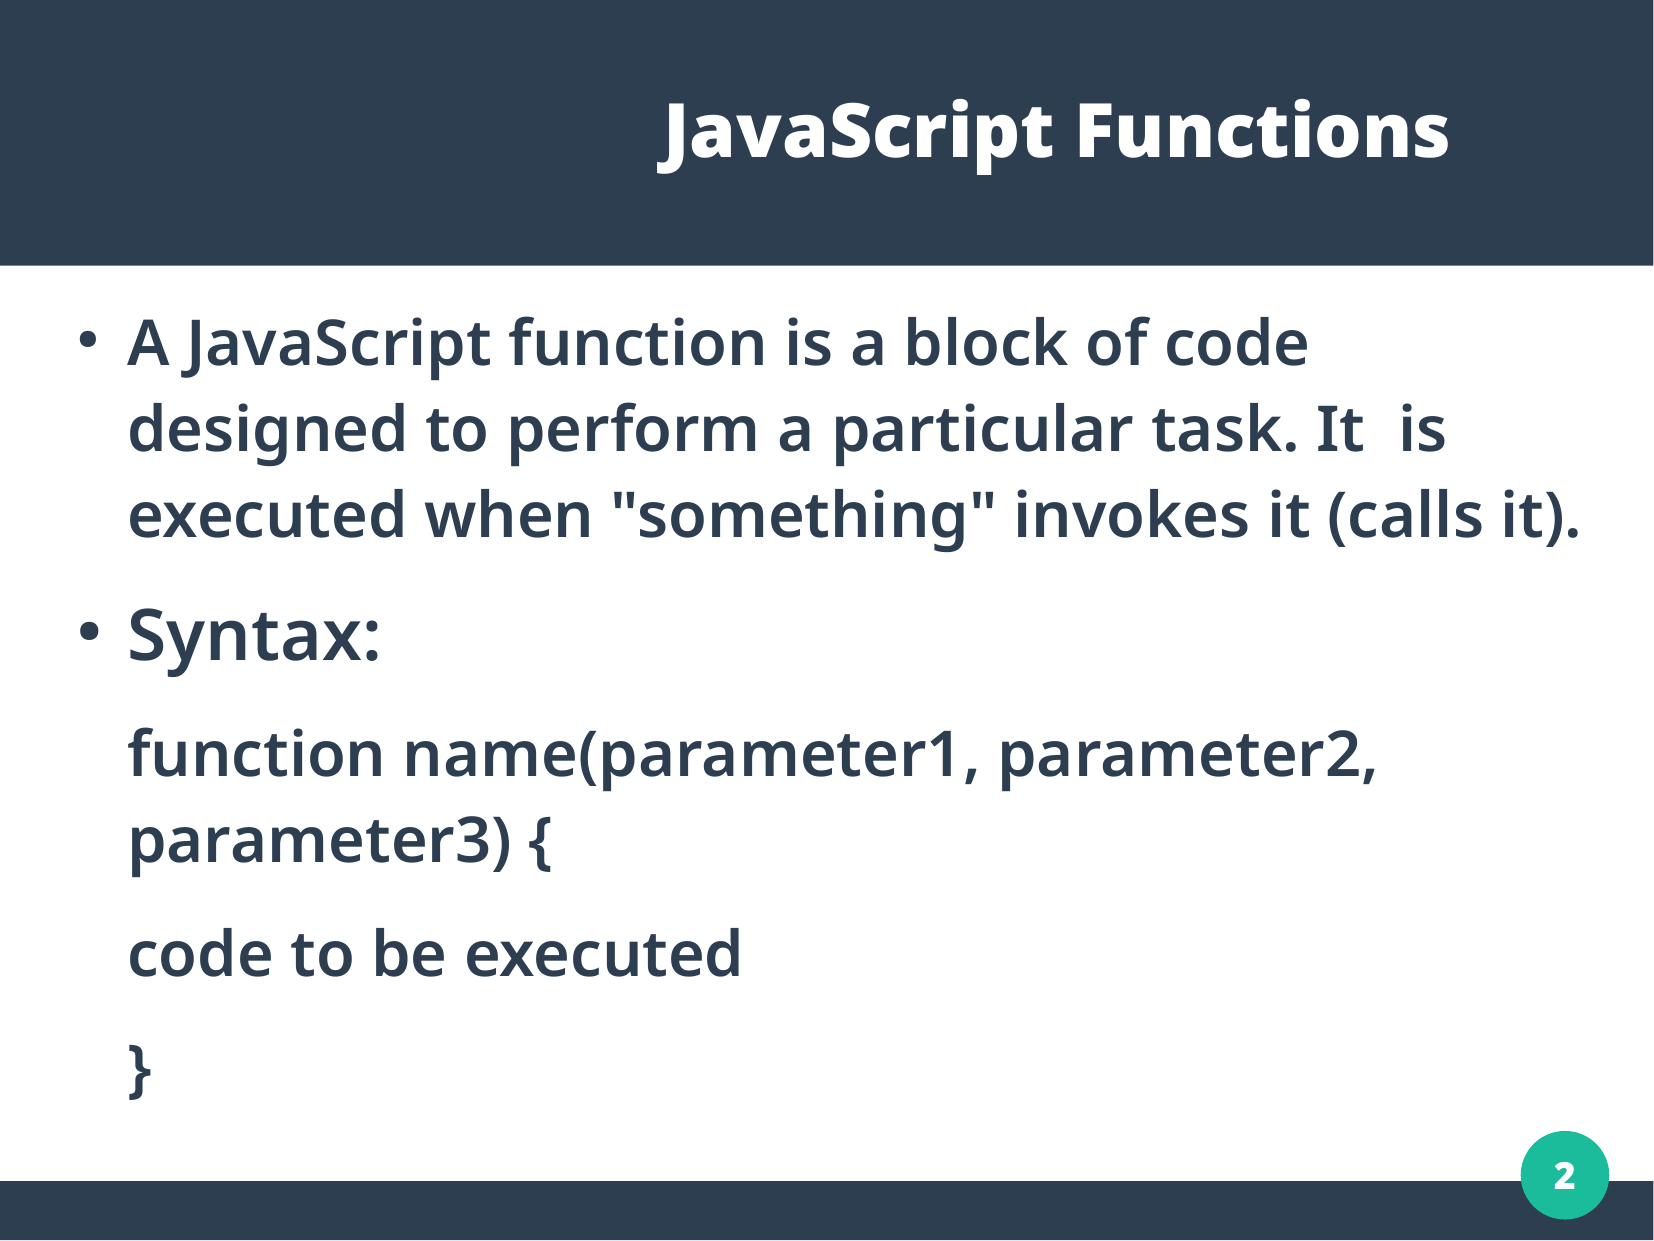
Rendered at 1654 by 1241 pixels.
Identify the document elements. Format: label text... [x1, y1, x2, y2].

title JavaScript Functions [59, 49, 1595, 207]
list A JavaScript function is a block of code designed to perform a particular task. It is executed when "something" invokes it (calls it). Syntax: function name(parameter1, parameter2, parameter3) { code to be executed } [60, 298, 1595, 1126]
